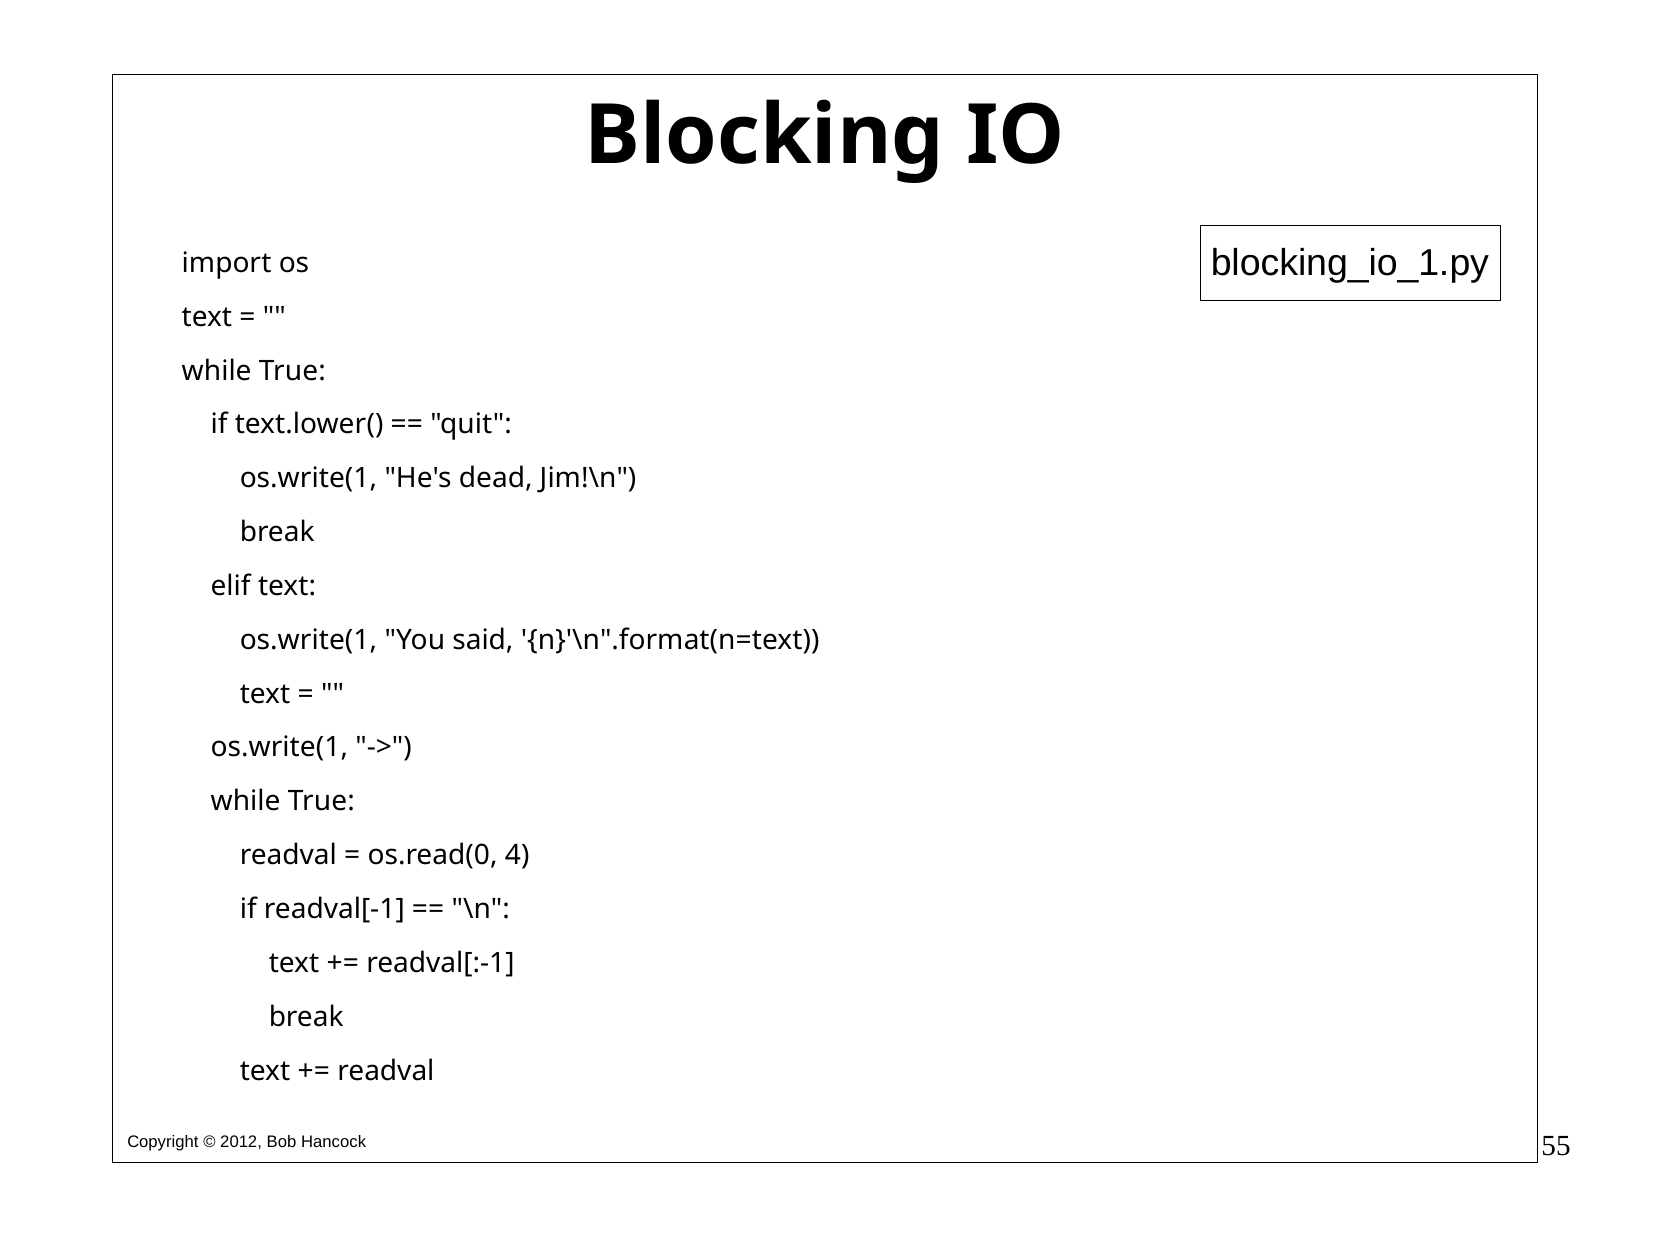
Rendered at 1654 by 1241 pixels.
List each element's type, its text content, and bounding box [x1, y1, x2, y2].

text_box blocking_io_1.py [1200, 225, 1501, 301]
title Blocking IO [112, 75, 1538, 188]
text_box Copyright © 2012, Bob Hancock [112, 1125, 382, 1159]
list import os text = "" while True: if text.lower() == "quit": os.write(1, "He's dead, Jim!\n") break elif text: os.write(1, "You said, '{n}'\n".format(n=text)) text = "" os.write(1, "->") while True: readval = os.read(0, 4) if readval[-1] == "\n": text += readval[:-1] break text += readval [144, 242, 1495, 1105]
